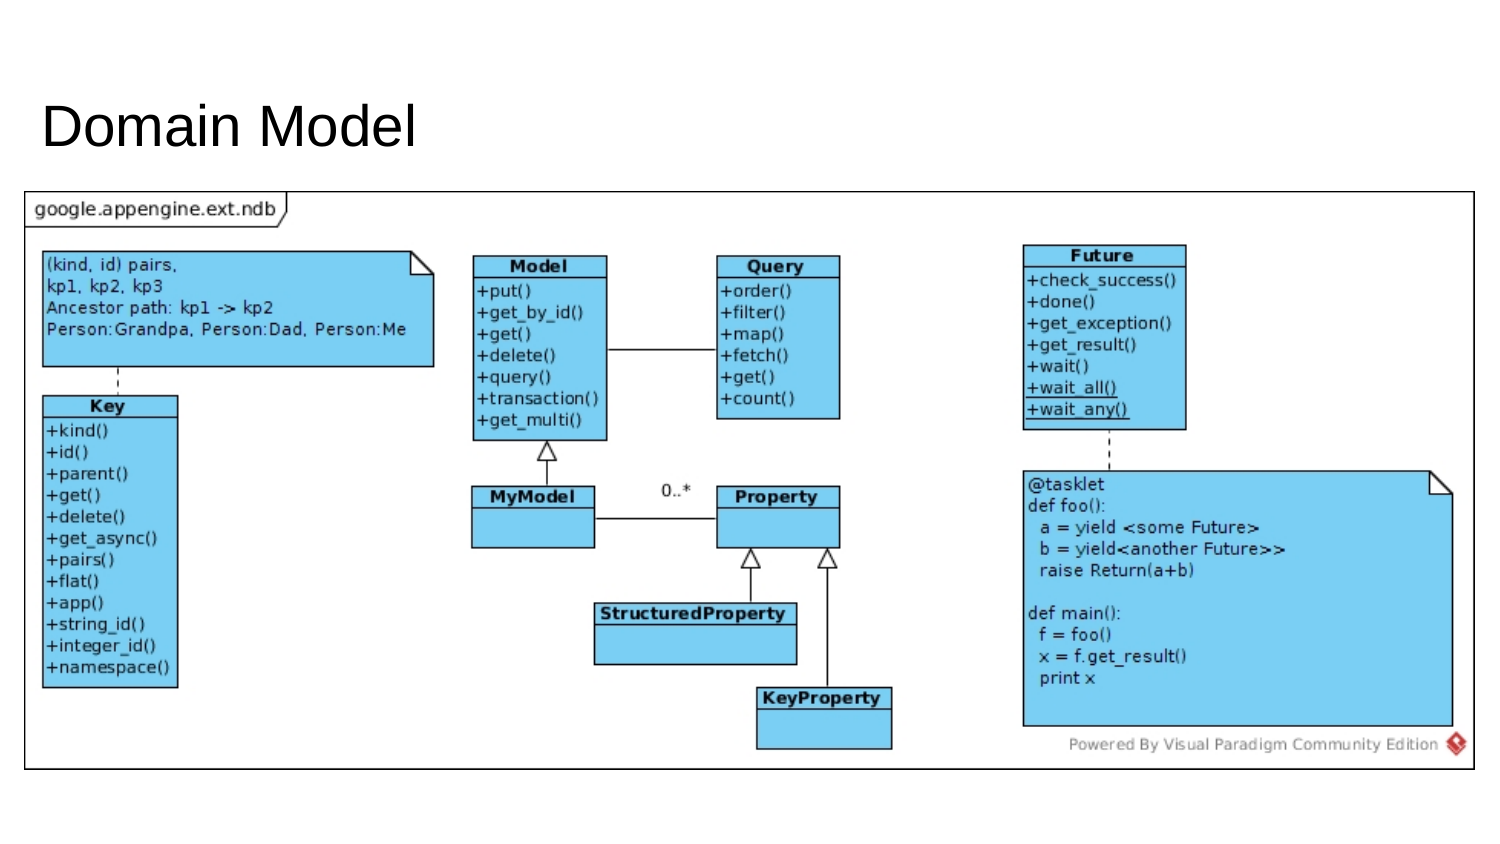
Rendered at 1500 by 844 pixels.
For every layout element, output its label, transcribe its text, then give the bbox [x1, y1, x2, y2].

title Domain Model [26, 72, 1424, 167]
picture [24, 191, 1475, 770]
